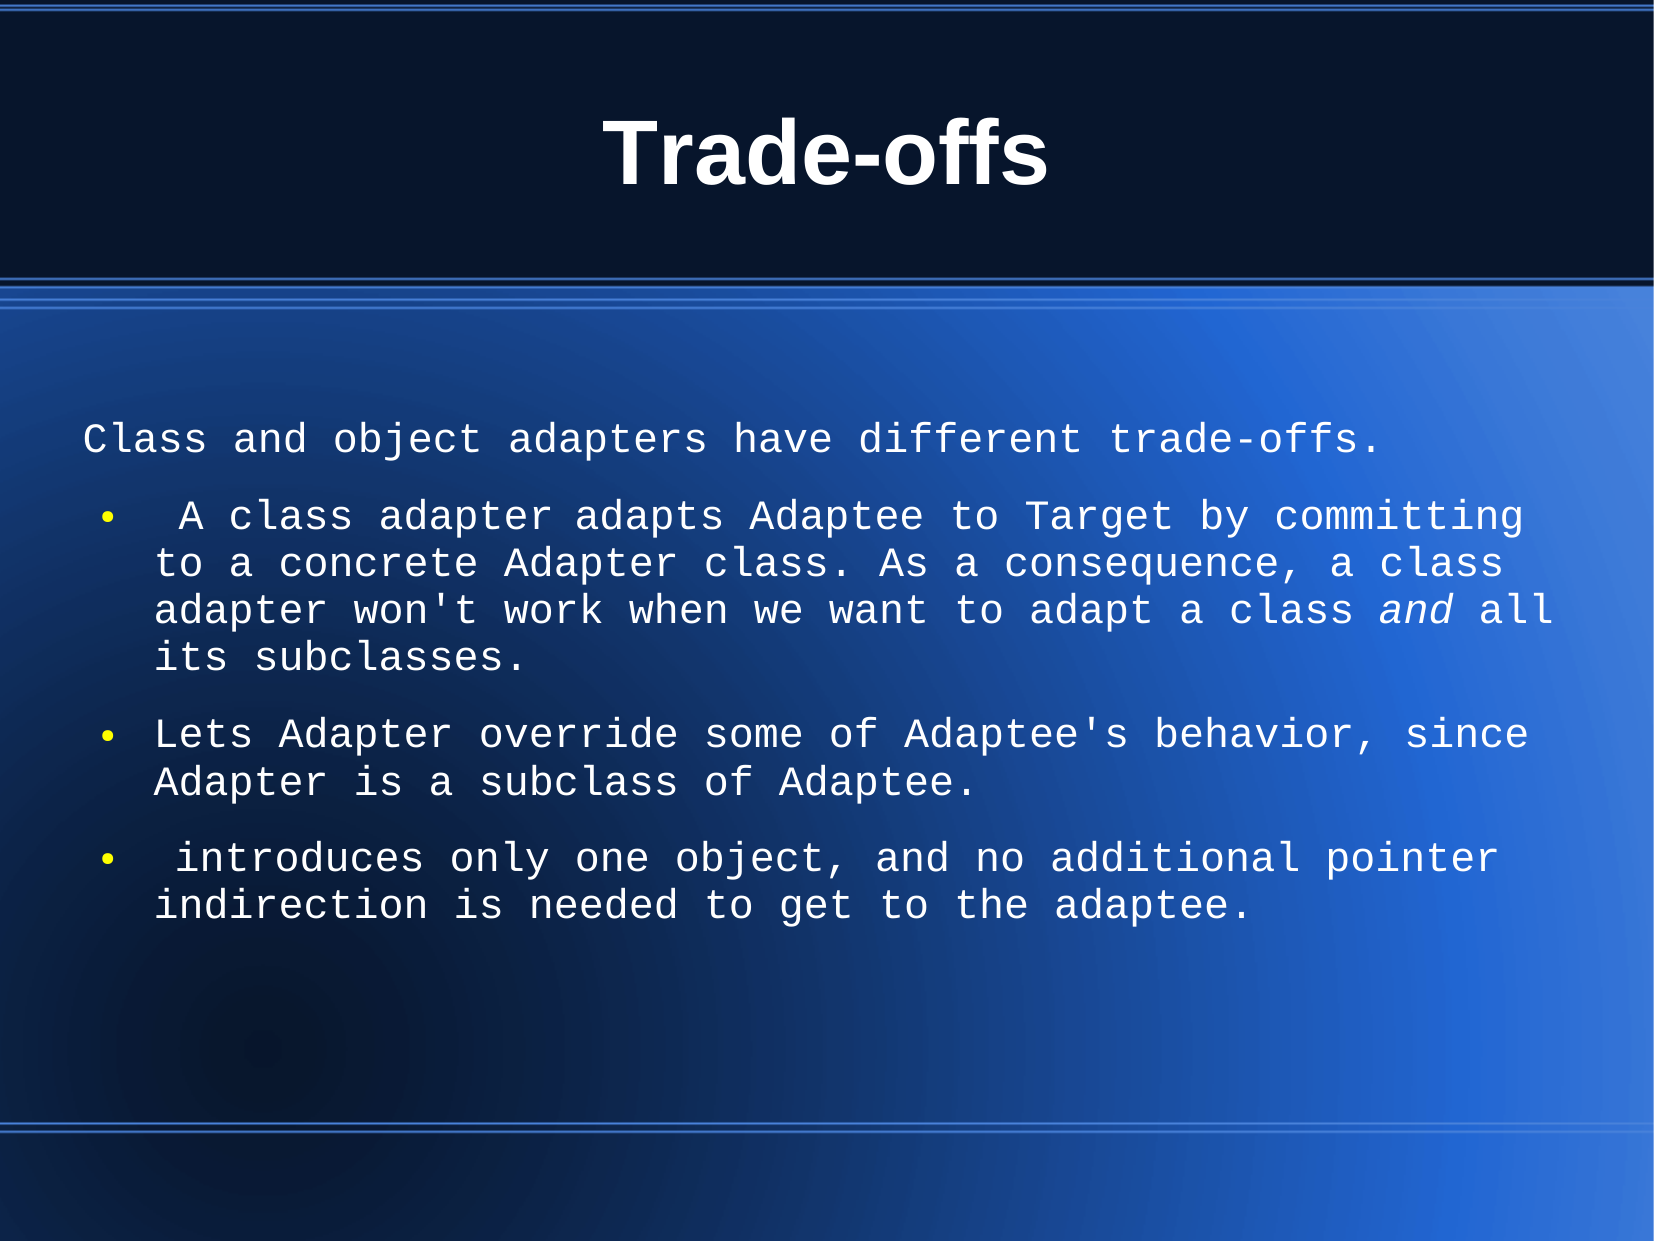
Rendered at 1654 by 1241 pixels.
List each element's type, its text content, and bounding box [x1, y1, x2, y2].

picture [0, 0, 1654, 1241]
title Trade-offs [82, 49, 1571, 257]
list Class and object adapters have different trade-offs. A class adapter adapts Adaptee to Target by committing to a concrete Adapter class. As a consequence, a class adapter won't work when we want to adapt a class and all its subclasses. Lets Adapter override some of Adaptee's behavior, since Adapter is a subclass of Adaptee. introduces only one object, and no additional pointer indirection is needed to get to the adaptee. [82, 355, 1571, 1058]
